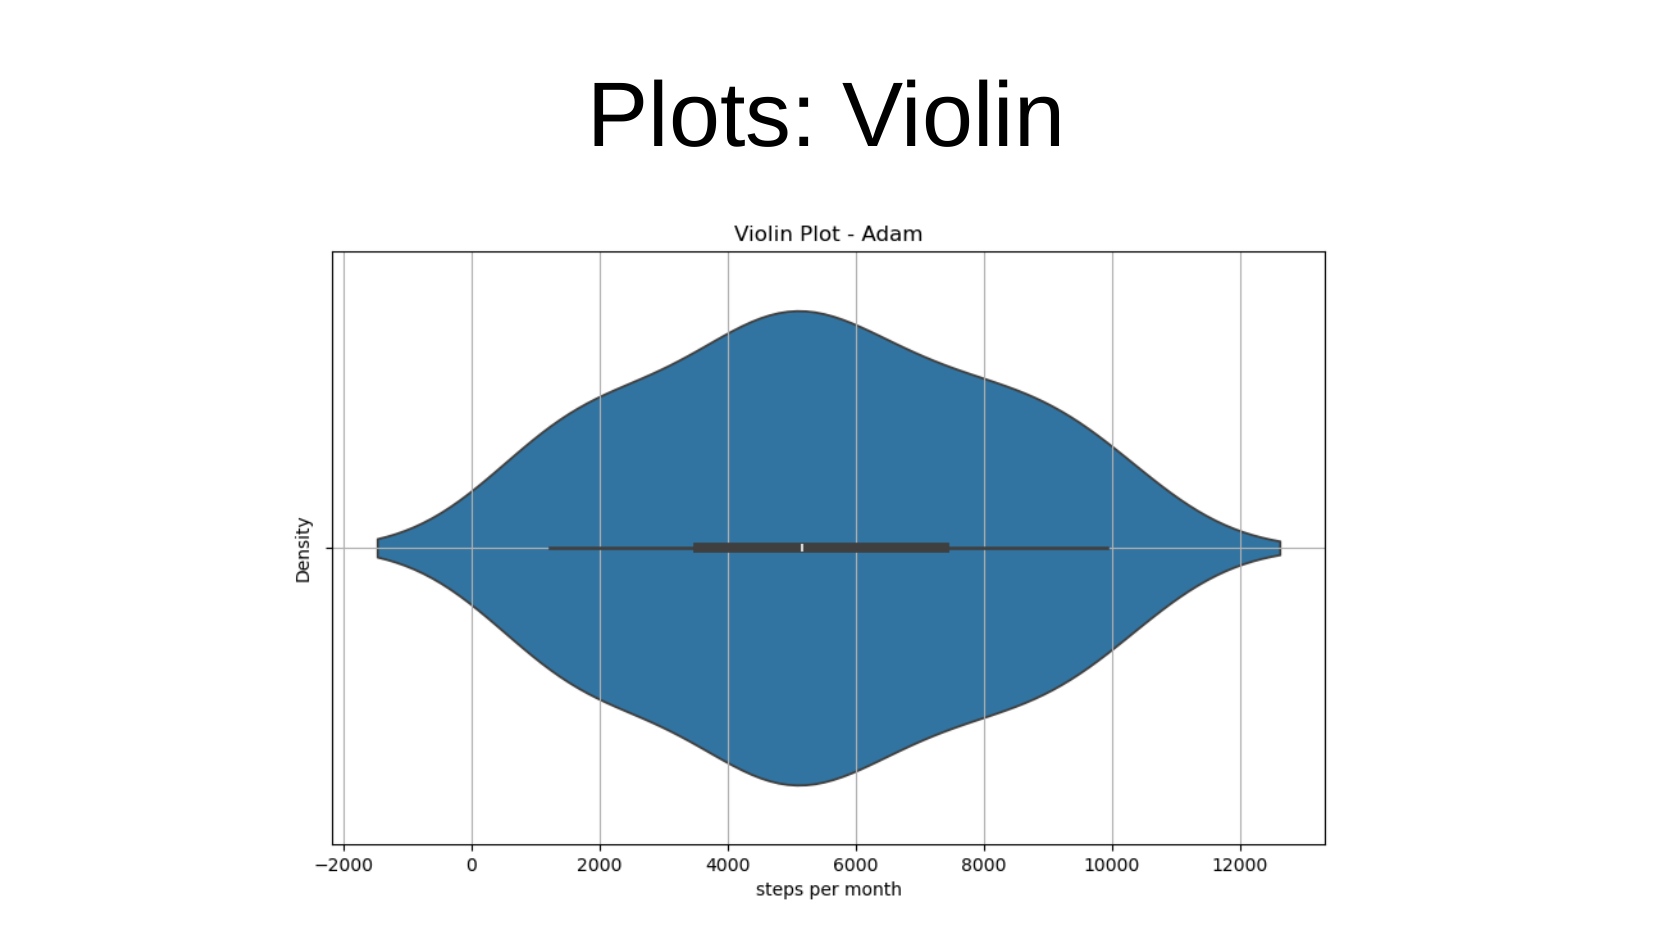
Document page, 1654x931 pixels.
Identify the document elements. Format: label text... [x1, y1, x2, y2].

title Plots: Violin [82, 37, 1571, 193]
picture [284, 192, 1369, 905]
